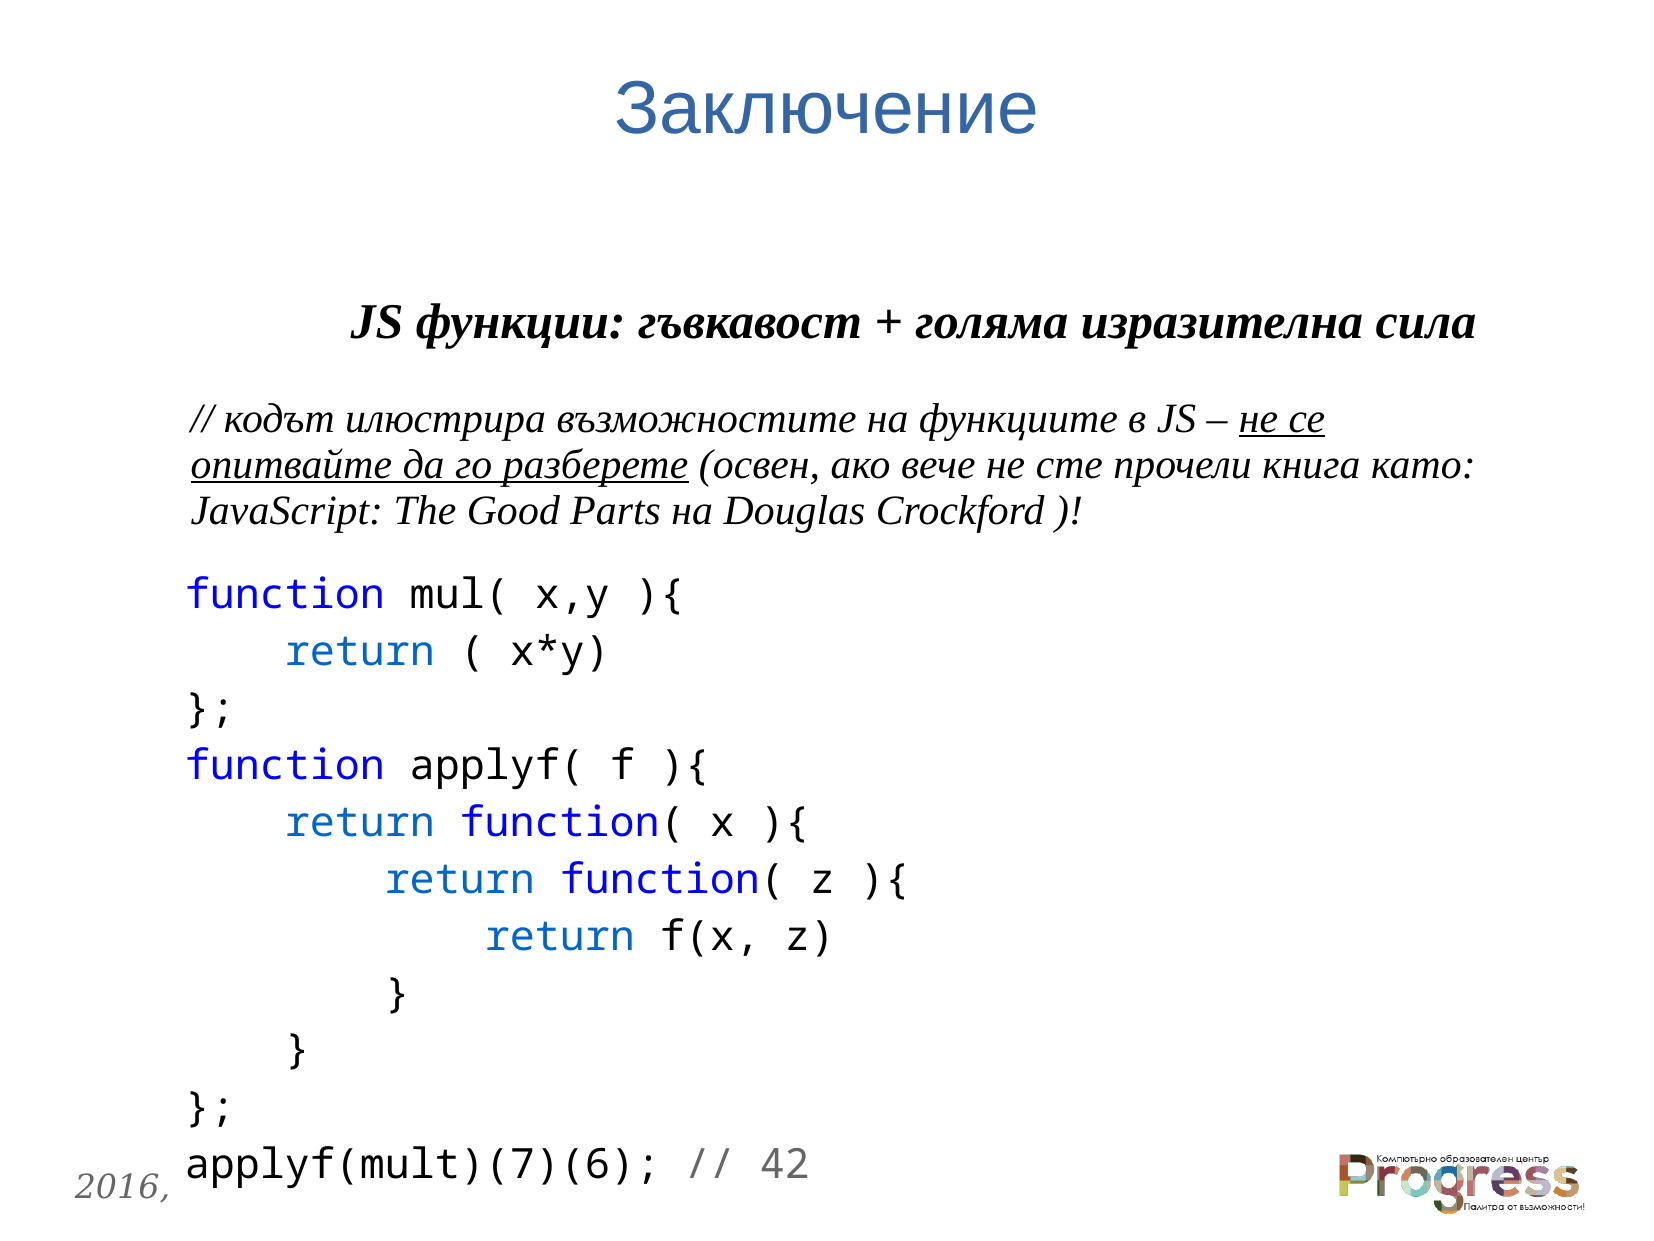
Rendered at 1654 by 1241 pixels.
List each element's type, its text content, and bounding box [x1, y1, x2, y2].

text_box JS функции: гъвкавост + голяма изразителна сила // кодът илюстрира възможностите на функциите в JS – не се опитвайте да го разберете (освен, ако вече не сте прочели книга като: JavaScript: The Good Parts на Douglas Crockford )! function mul( x,y ){ return ( x*y) }; function applyf( f ){ return function( x ){ return function( z ){ return f(x, z) } } }; applyf(mult)(7)(6); // 42 [105, 240, 1501, 1165]
picture [1339, 1153, 1591, 1214]
title Заключение [82, 49, 1571, 166]
